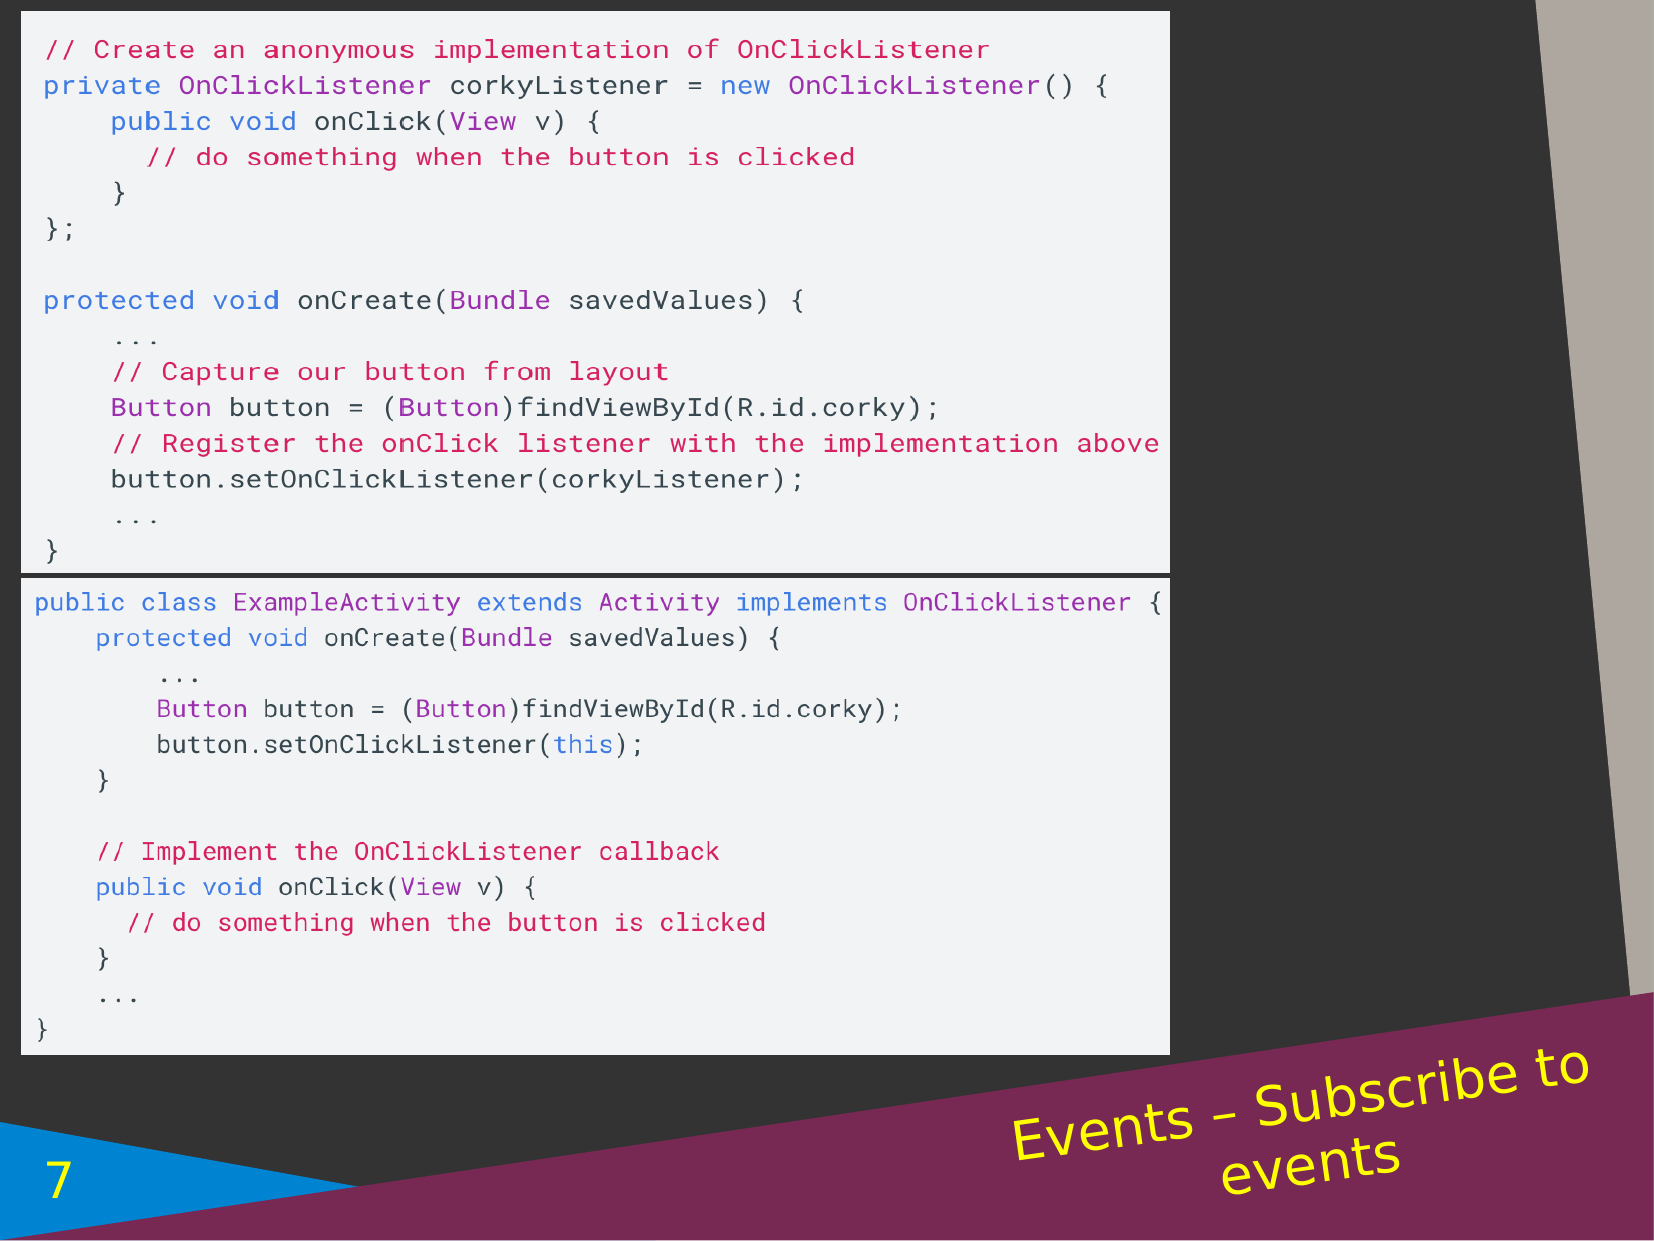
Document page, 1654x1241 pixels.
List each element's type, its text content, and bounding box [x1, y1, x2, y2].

picture [21, 578, 1170, 1055]
title Events – Subscribe to events [956, 995, 1654, 1241]
picture [21, 11, 1170, 573]
